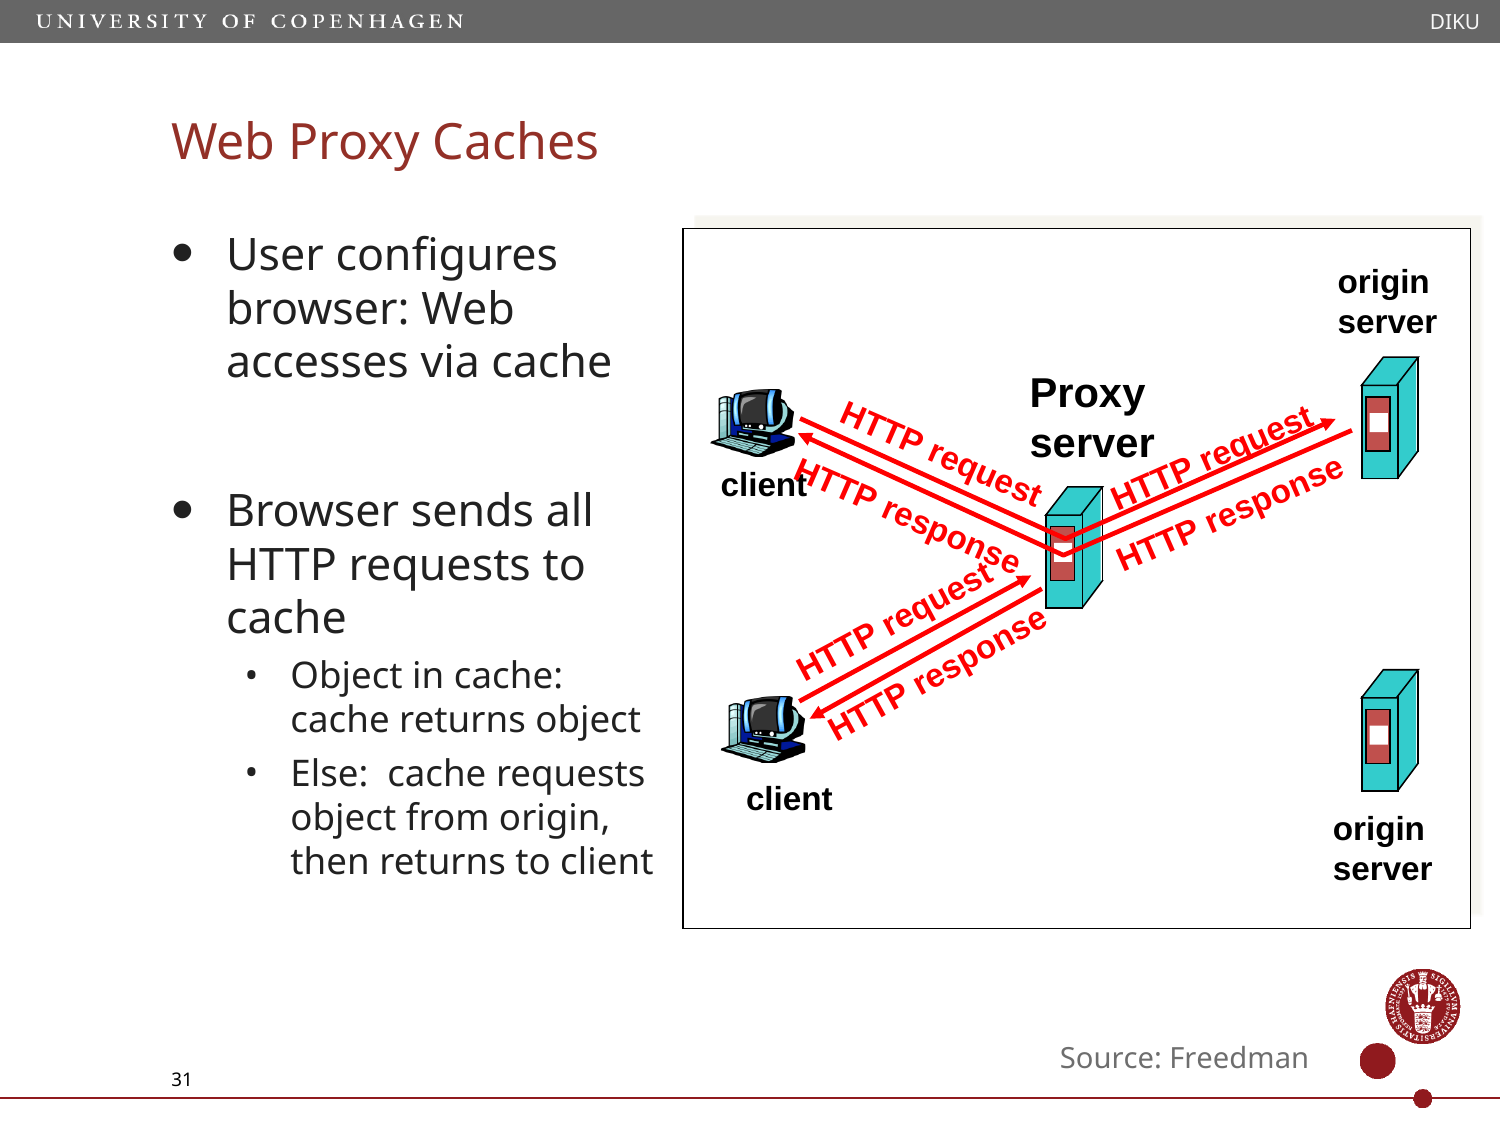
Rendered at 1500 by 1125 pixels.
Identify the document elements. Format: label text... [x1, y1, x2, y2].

list User configures browser: Web accesses via cache Browser sends all HTTP requests to cache Object in cache: cache returns object Else: cache requests object from origin, then returns to client [171, 225, 656, 900]
text_box HTTP response [803, 581, 1070, 763]
text_box [683, 228, 1471, 929]
text_box HTTP request [818, 378, 1066, 528]
text_box Source: Freedman [1045, 1031, 1377, 1083]
picture [0, 910, 1500, 1122]
text_box Proxy server [1014, 357, 1171, 474]
text_box client [705, 455, 823, 511]
picture [710, 388, 795, 455]
text_box HTTP response [772, 434, 1044, 594]
text_box HTTP request [1087, 380, 1335, 531]
text_box origin server [1322, 252, 1455, 348]
text_box HTTP response [1092, 431, 1366, 592]
title Web Proxy Caches [171, 75, 1329, 171]
text_box client [731, 769, 848, 826]
chart [720, 695, 806, 763]
text_box origin server [1318, 799, 1450, 895]
text_box DIKU [469, 0, 1495, 43]
text_box HTTP request [772, 561, 1009, 702]
text_box <number> [171, 1067, 522, 1092]
